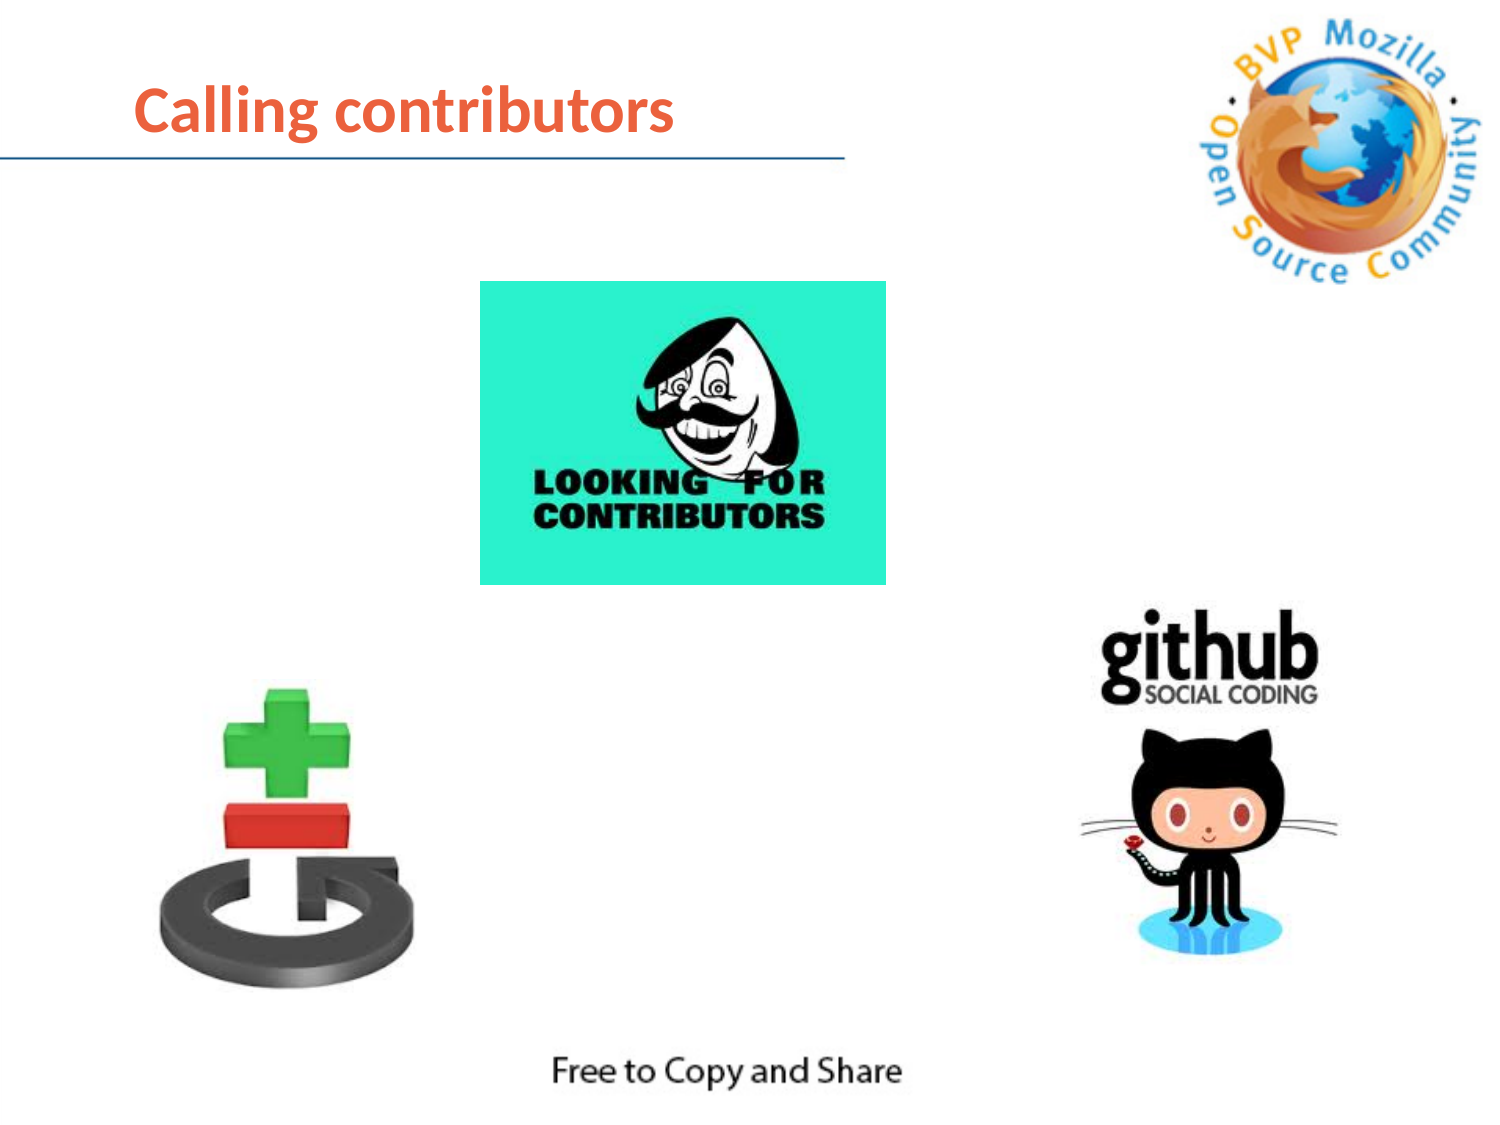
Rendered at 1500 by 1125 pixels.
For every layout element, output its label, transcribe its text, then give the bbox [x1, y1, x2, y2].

text_box Calling contributors [119, 58, 692, 154]
picture [0, 0, 1500, 1125]
